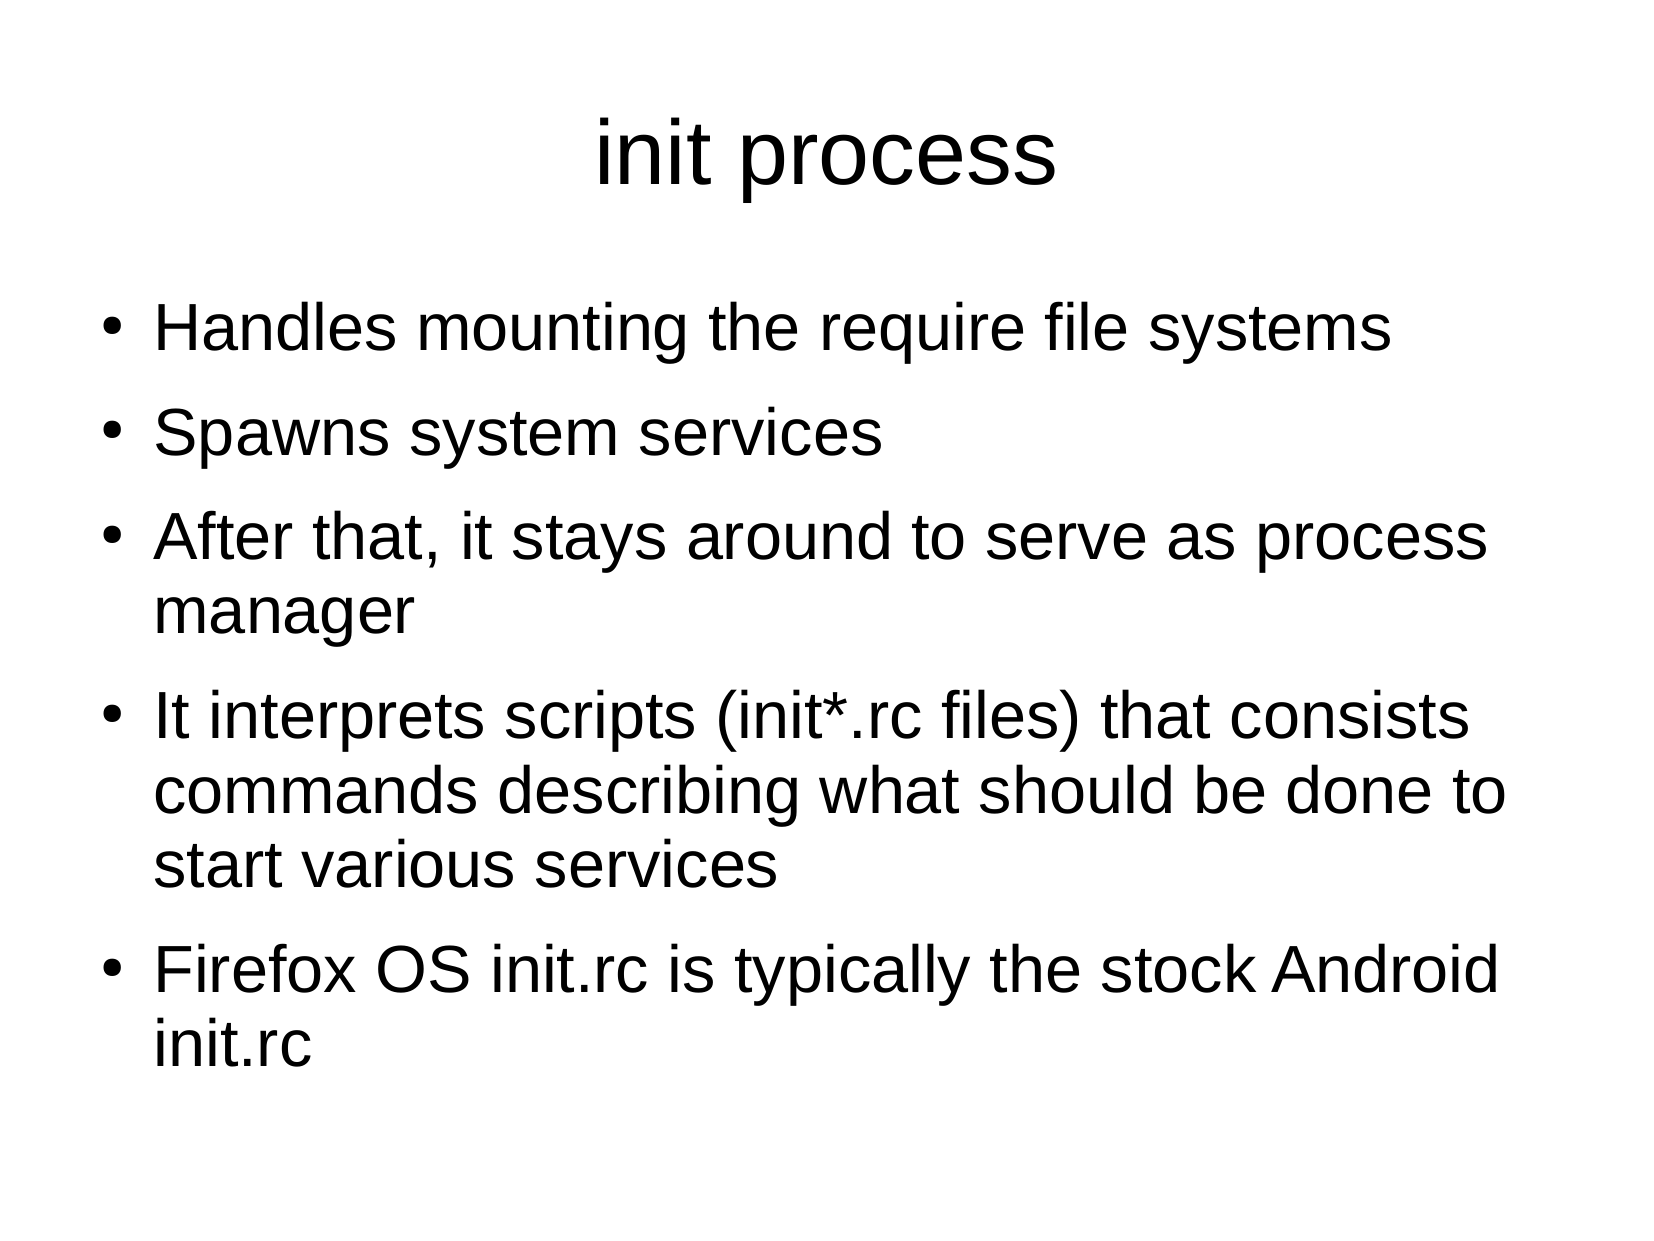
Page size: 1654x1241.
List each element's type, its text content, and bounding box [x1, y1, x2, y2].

title init process [82, 49, 1571, 257]
list Handles mounting the require file systems Spawns system services After that, it stays around to serve as process manager It interprets scripts (init*.rc files) that consists commands describing what should be done to start various services Firefox OS init.rc is typically the stock Android init.rc [82, 290, 1538, 1171]
